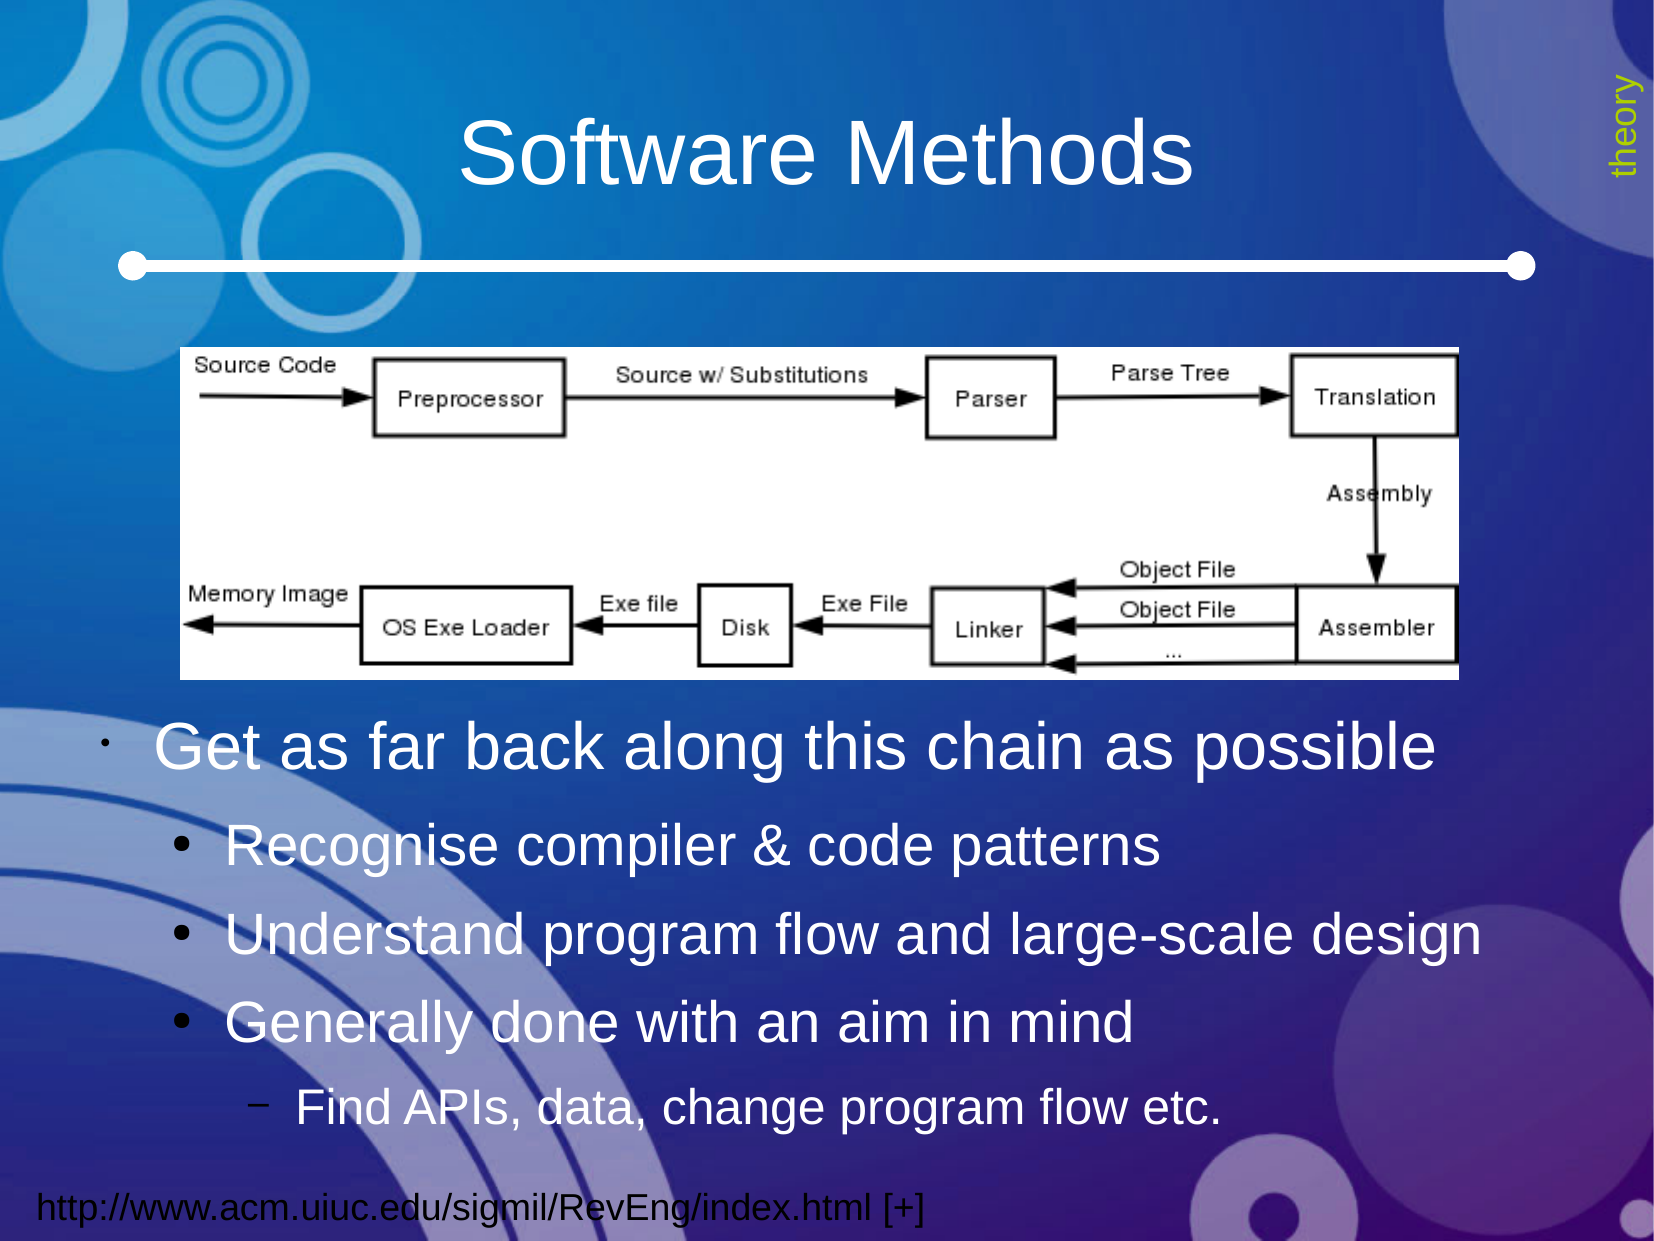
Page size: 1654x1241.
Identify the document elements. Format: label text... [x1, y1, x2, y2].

title Software Methods [82, 56, 1571, 250]
picture [0, 0, 1654, 1241]
text_box http://www.acm.uiuc.edu/sigmil/RevEng/index.html [+] [21, 1178, 1004, 1241]
list Get as far back along this chain as possible Recognise compiler & code patterns Understand program flow and large-scale design Generally done with an aim in mind Find APIs, data, change program flow etc. [82, 708, 1571, 1182]
